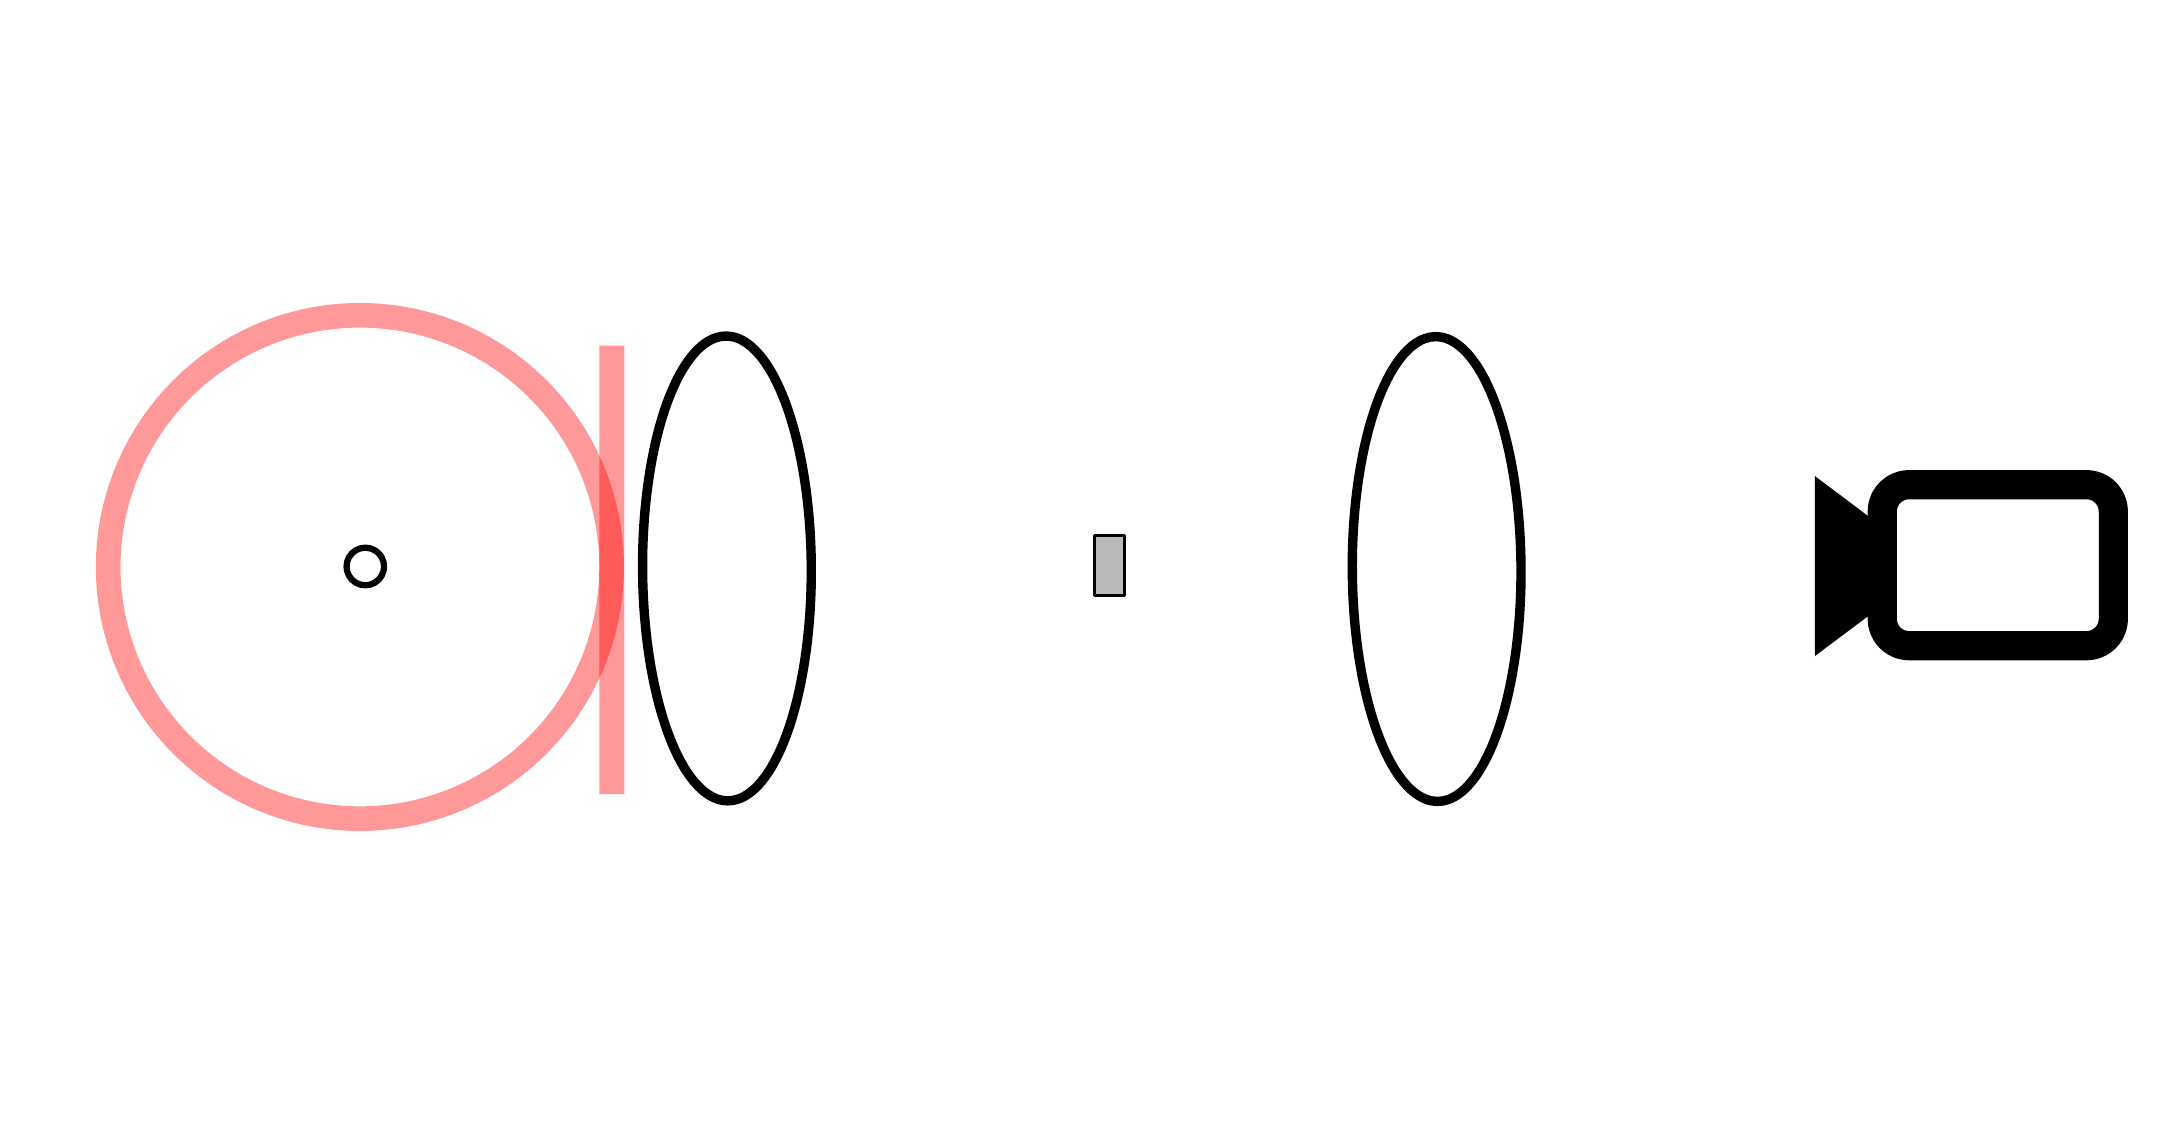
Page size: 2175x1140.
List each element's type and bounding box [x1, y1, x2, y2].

text_box [1094, 535, 1125, 596]
text_box [1352, 336, 1522, 802]
text_box [1882, 484, 2114, 646]
text_box [642, 336, 812, 801]
text_box [1814, 476, 1875, 657]
text_box [95, 302, 624, 832]
